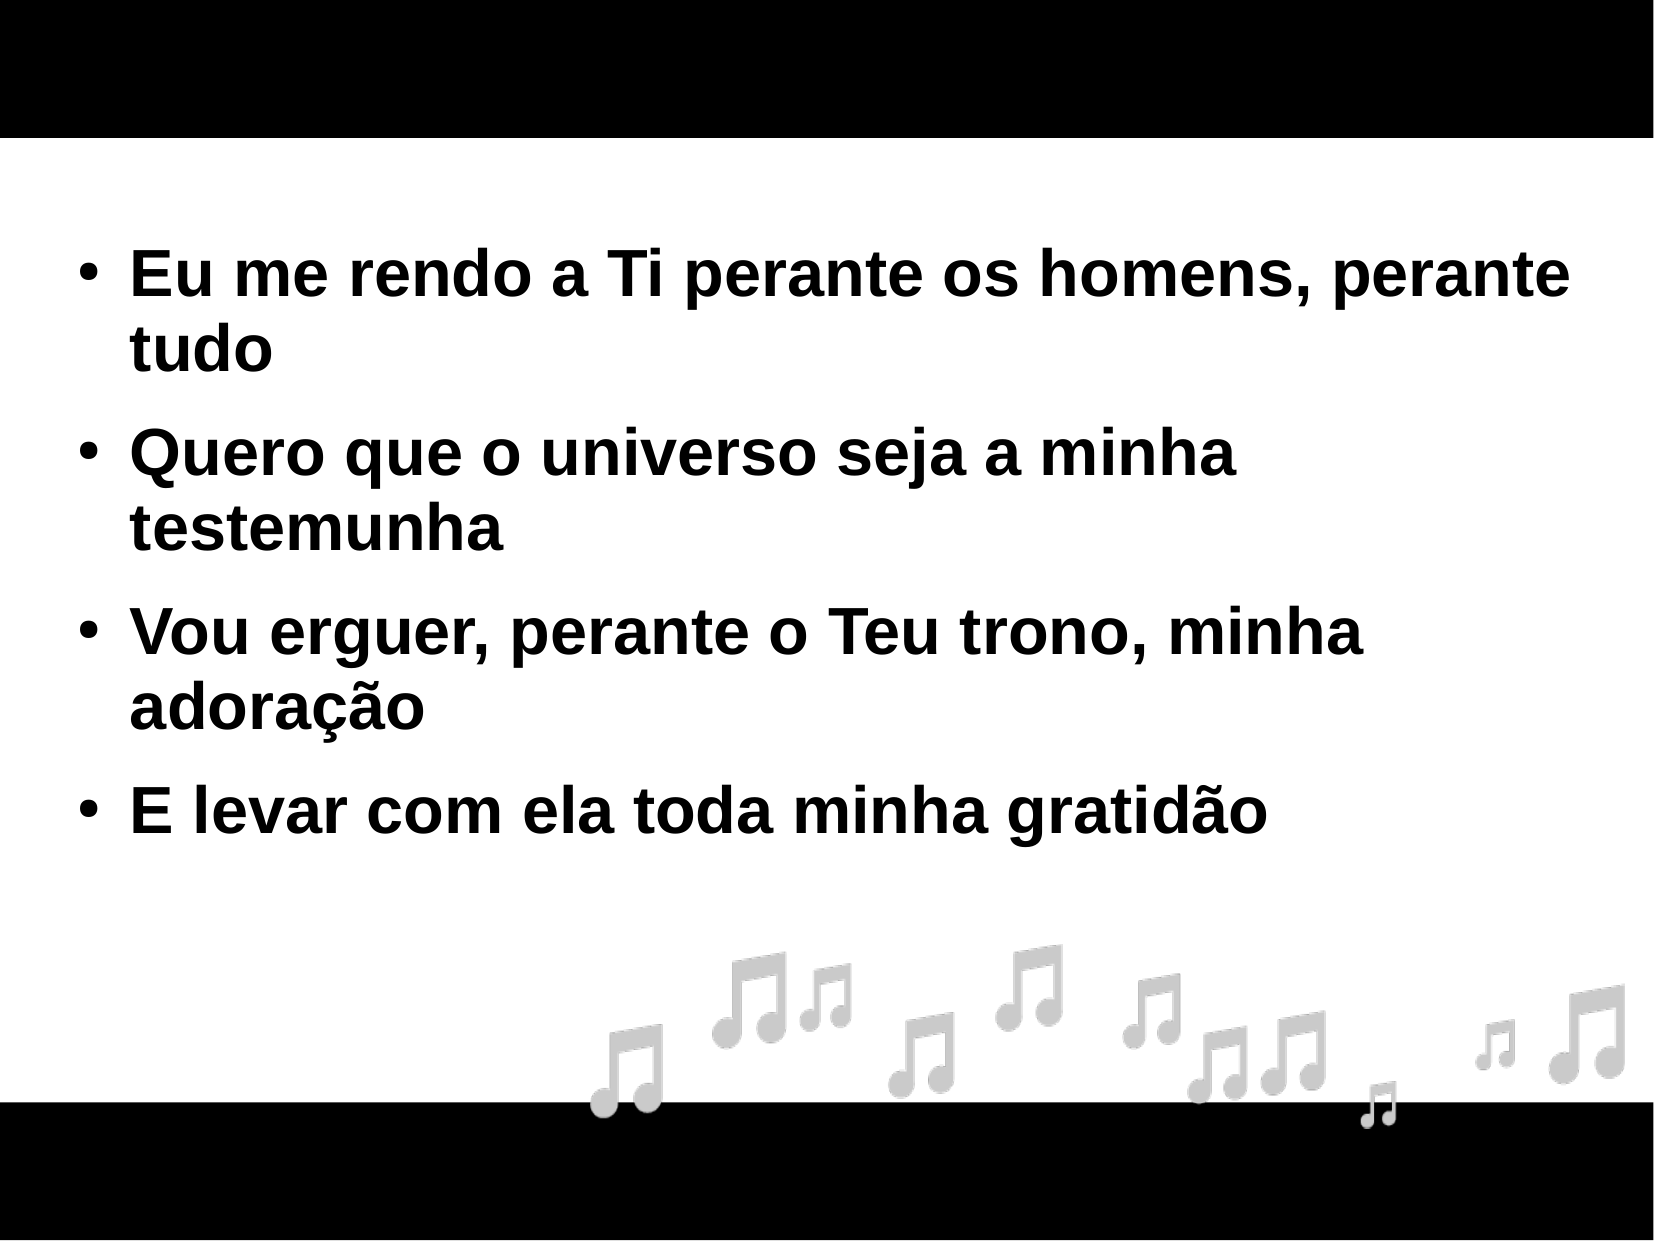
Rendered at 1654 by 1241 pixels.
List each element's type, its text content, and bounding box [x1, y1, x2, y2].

list Eu me rendo a Ti perante os homens, perante tudo Quero que o universo seja a minha testemunha Vou erguer, perante o Teu trono, minha adoração E levar com ela toda minha gratidão [59, 236, 1595, 1024]
